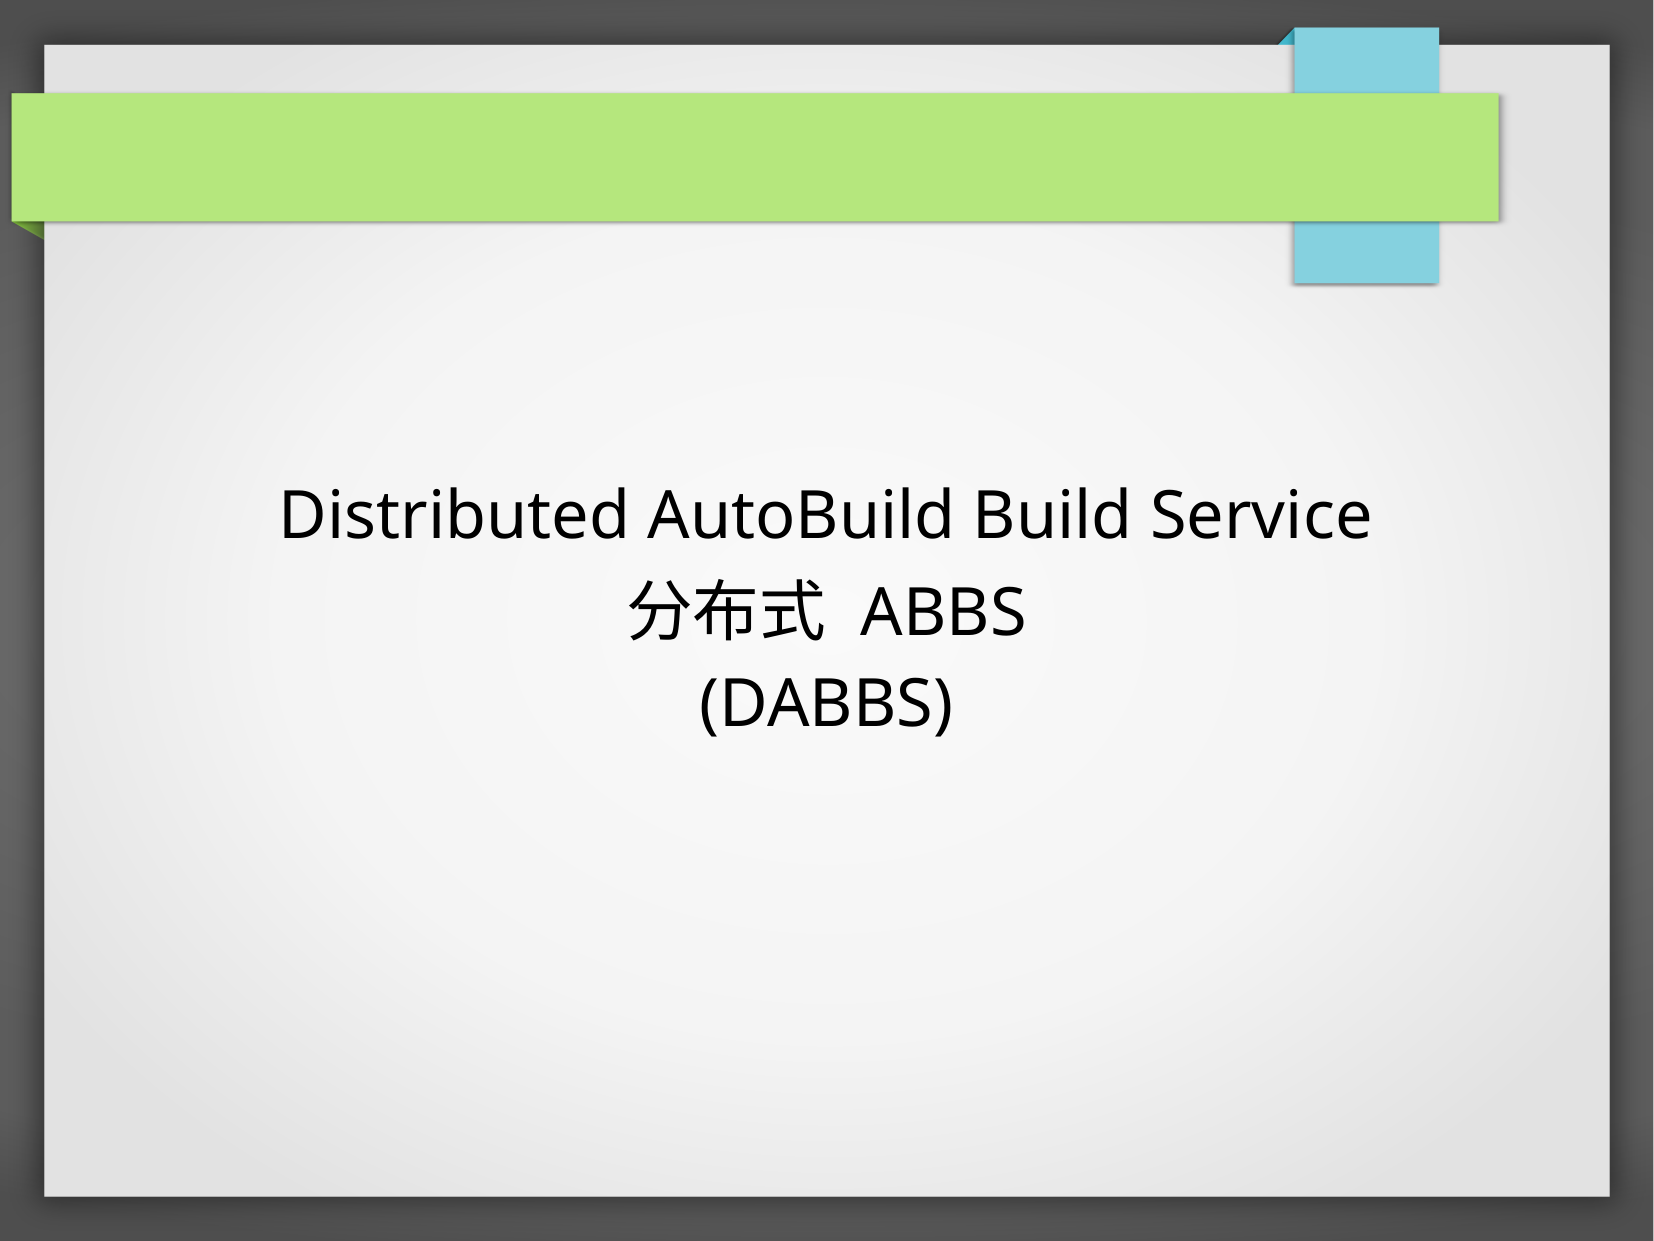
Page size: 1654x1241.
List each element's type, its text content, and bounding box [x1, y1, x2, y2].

subtitle Distributed AutoBuild Build Service 分布式 ABBS (DABBS) [82, 126, 1571, 1087]
picture [0, 0, 1654, 1241]
